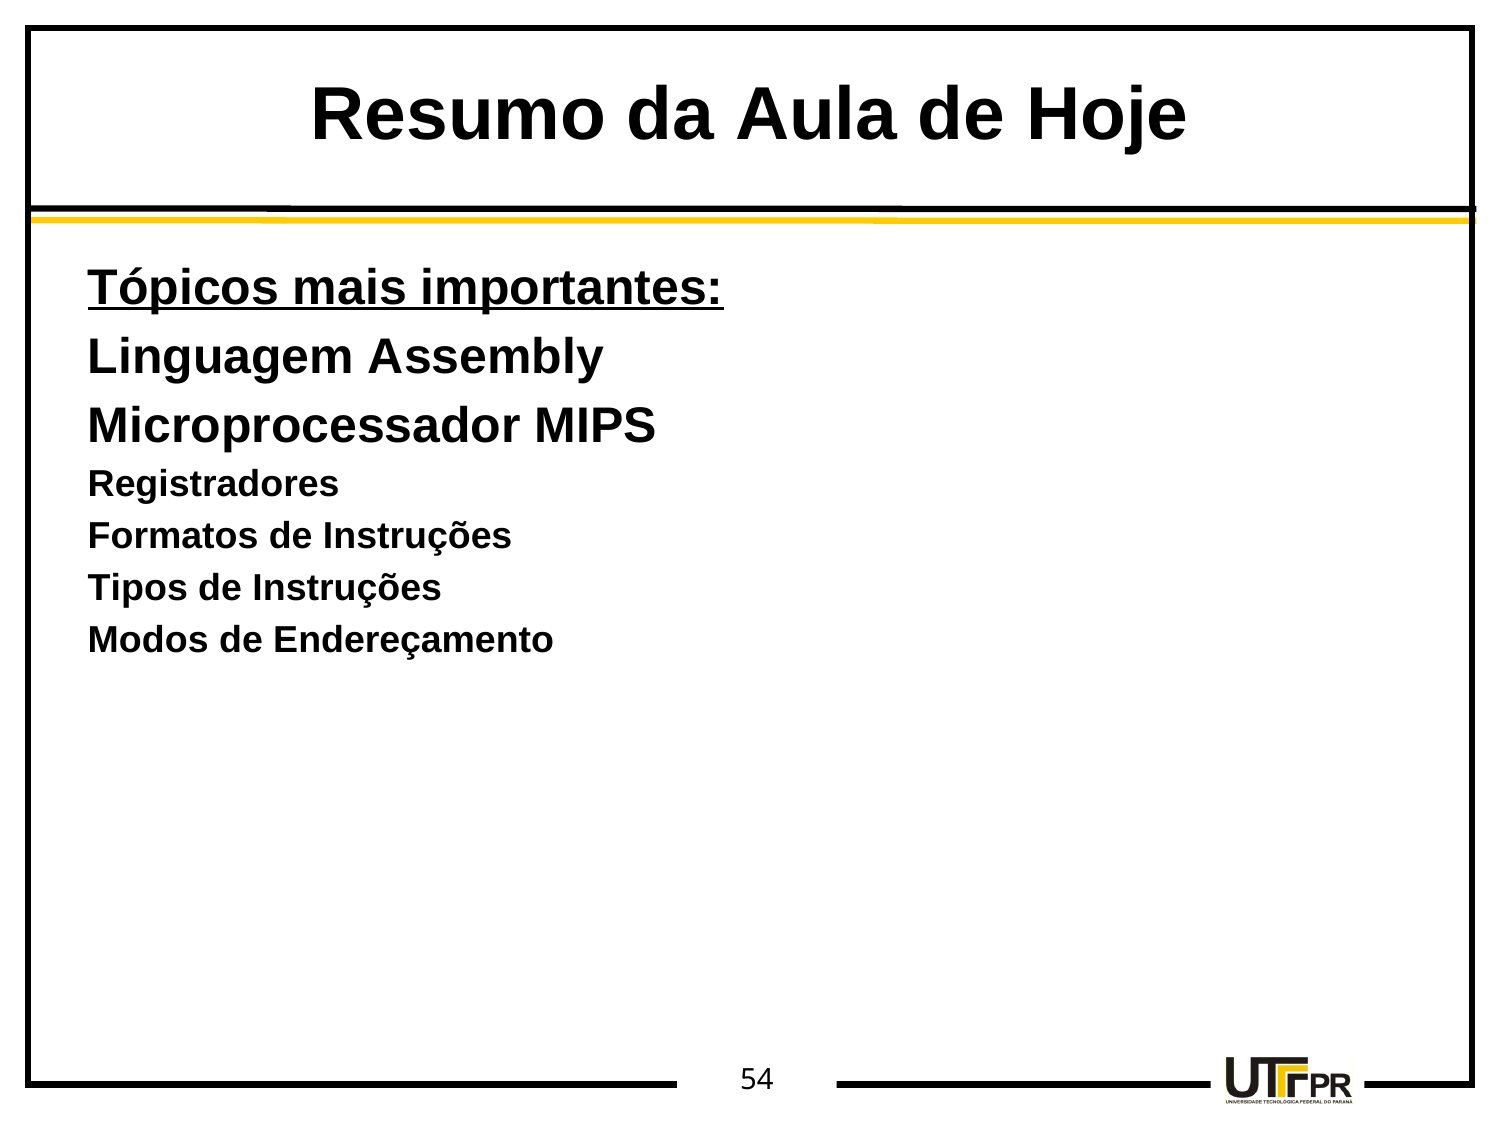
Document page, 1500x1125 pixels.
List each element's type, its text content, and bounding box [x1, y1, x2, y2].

picture [1225, 1057, 1353, 1104]
list Tópicos mais importantes: Linguagem Assembly Microprocessador MIPS Registradores Formatos de Instruções Tipos de Instruções Modos de Endereçamento [72, 257, 1428, 1027]
title Resumo da Aula de Hoje [0, 60, 1500, 167]
